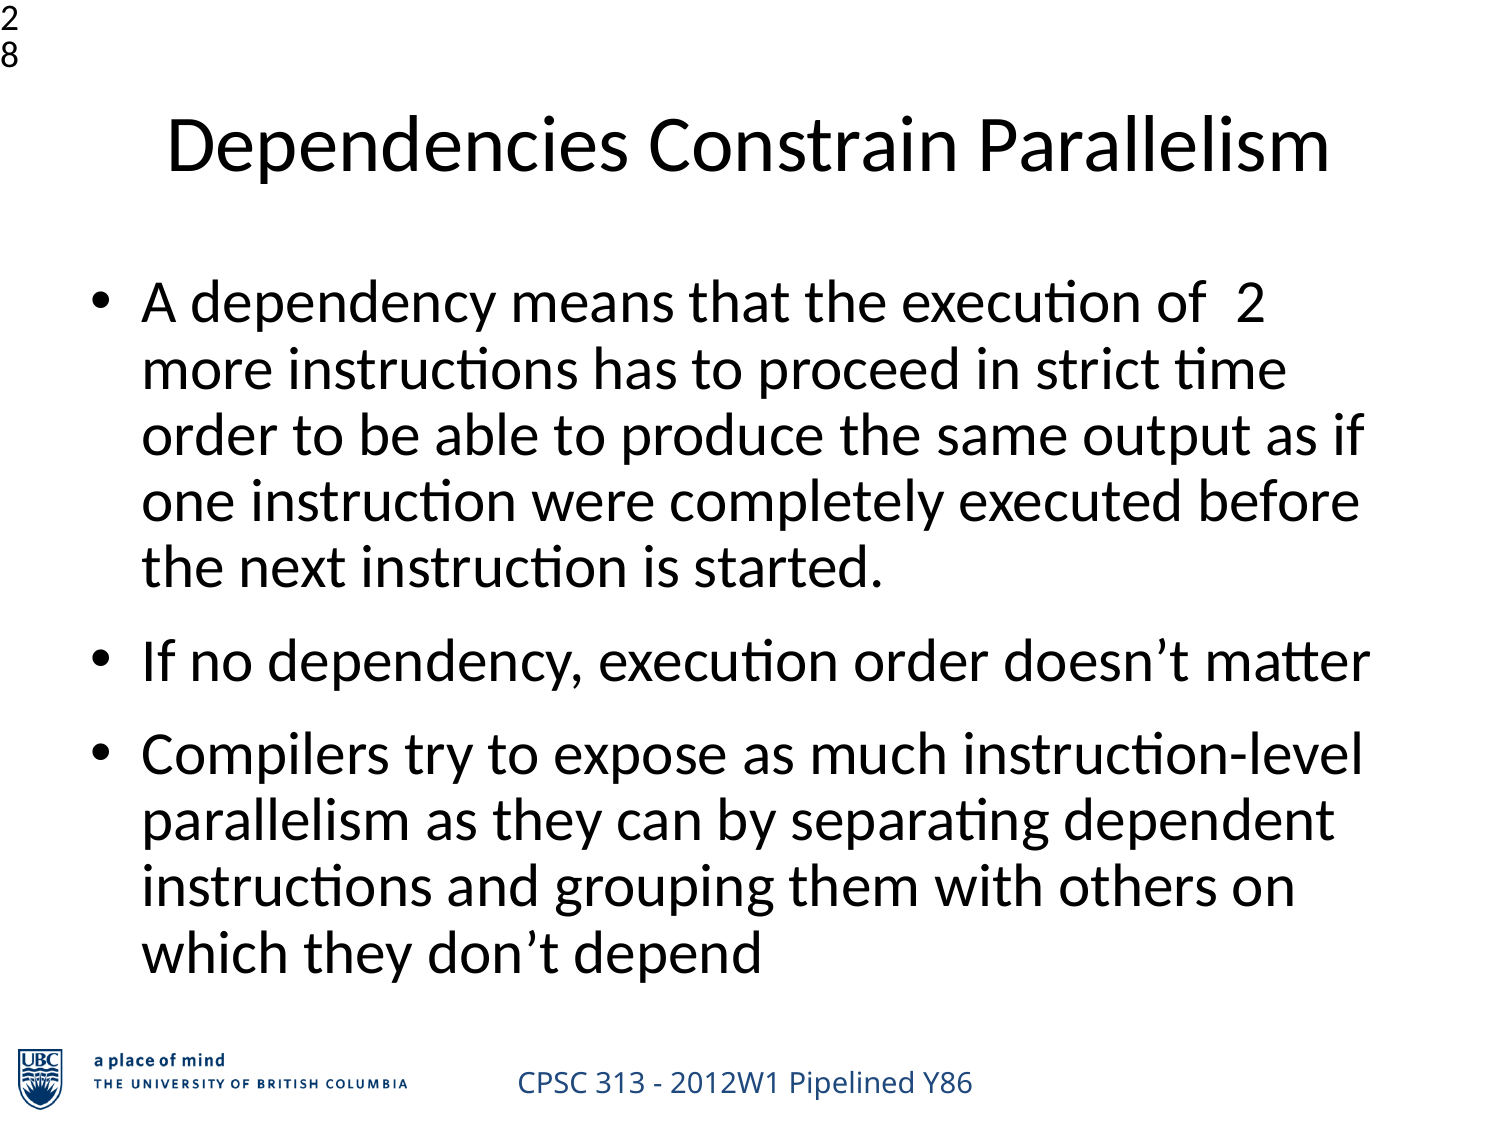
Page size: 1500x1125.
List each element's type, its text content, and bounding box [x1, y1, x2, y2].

title Dependencies Constrain Parallelism [75, 45, 1425, 233]
picture [18, 1049, 407, 1110]
list A dependency means that the execution of 2 more instructions has to proceed in strict time order to be able to produce the same output as if one instruction were completely executed before the next instruction is started. If no dependency, execution order doesn’t matter Compilers try to expose as much instruction-level parallelism as they can by separating dependent instructions and grouping them with others on which they don’t depend [75, 262, 1425, 1005]
